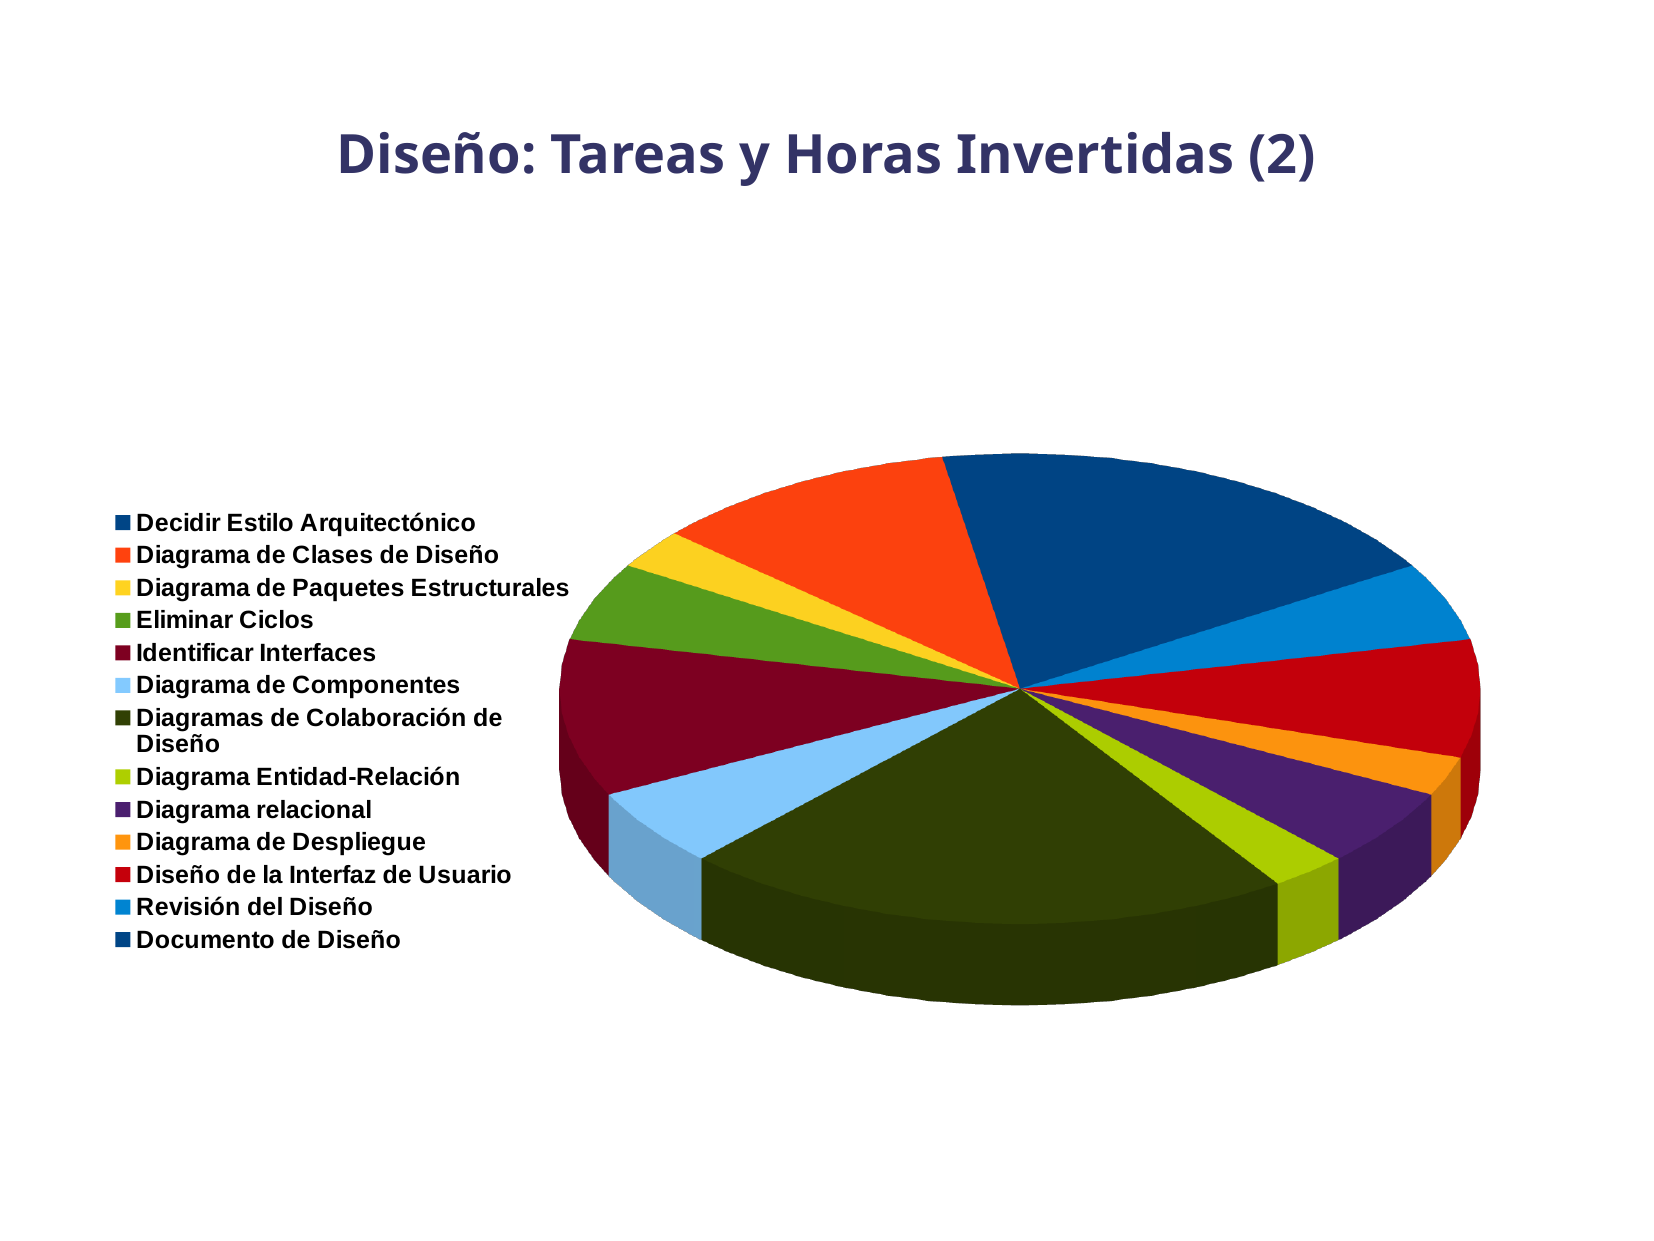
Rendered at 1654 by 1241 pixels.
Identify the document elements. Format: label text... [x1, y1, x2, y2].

title Diseño: Tareas y Horas Invertidas (2) [82, 56, 1571, 250]
chart [94, 210, 1601, 1241]
